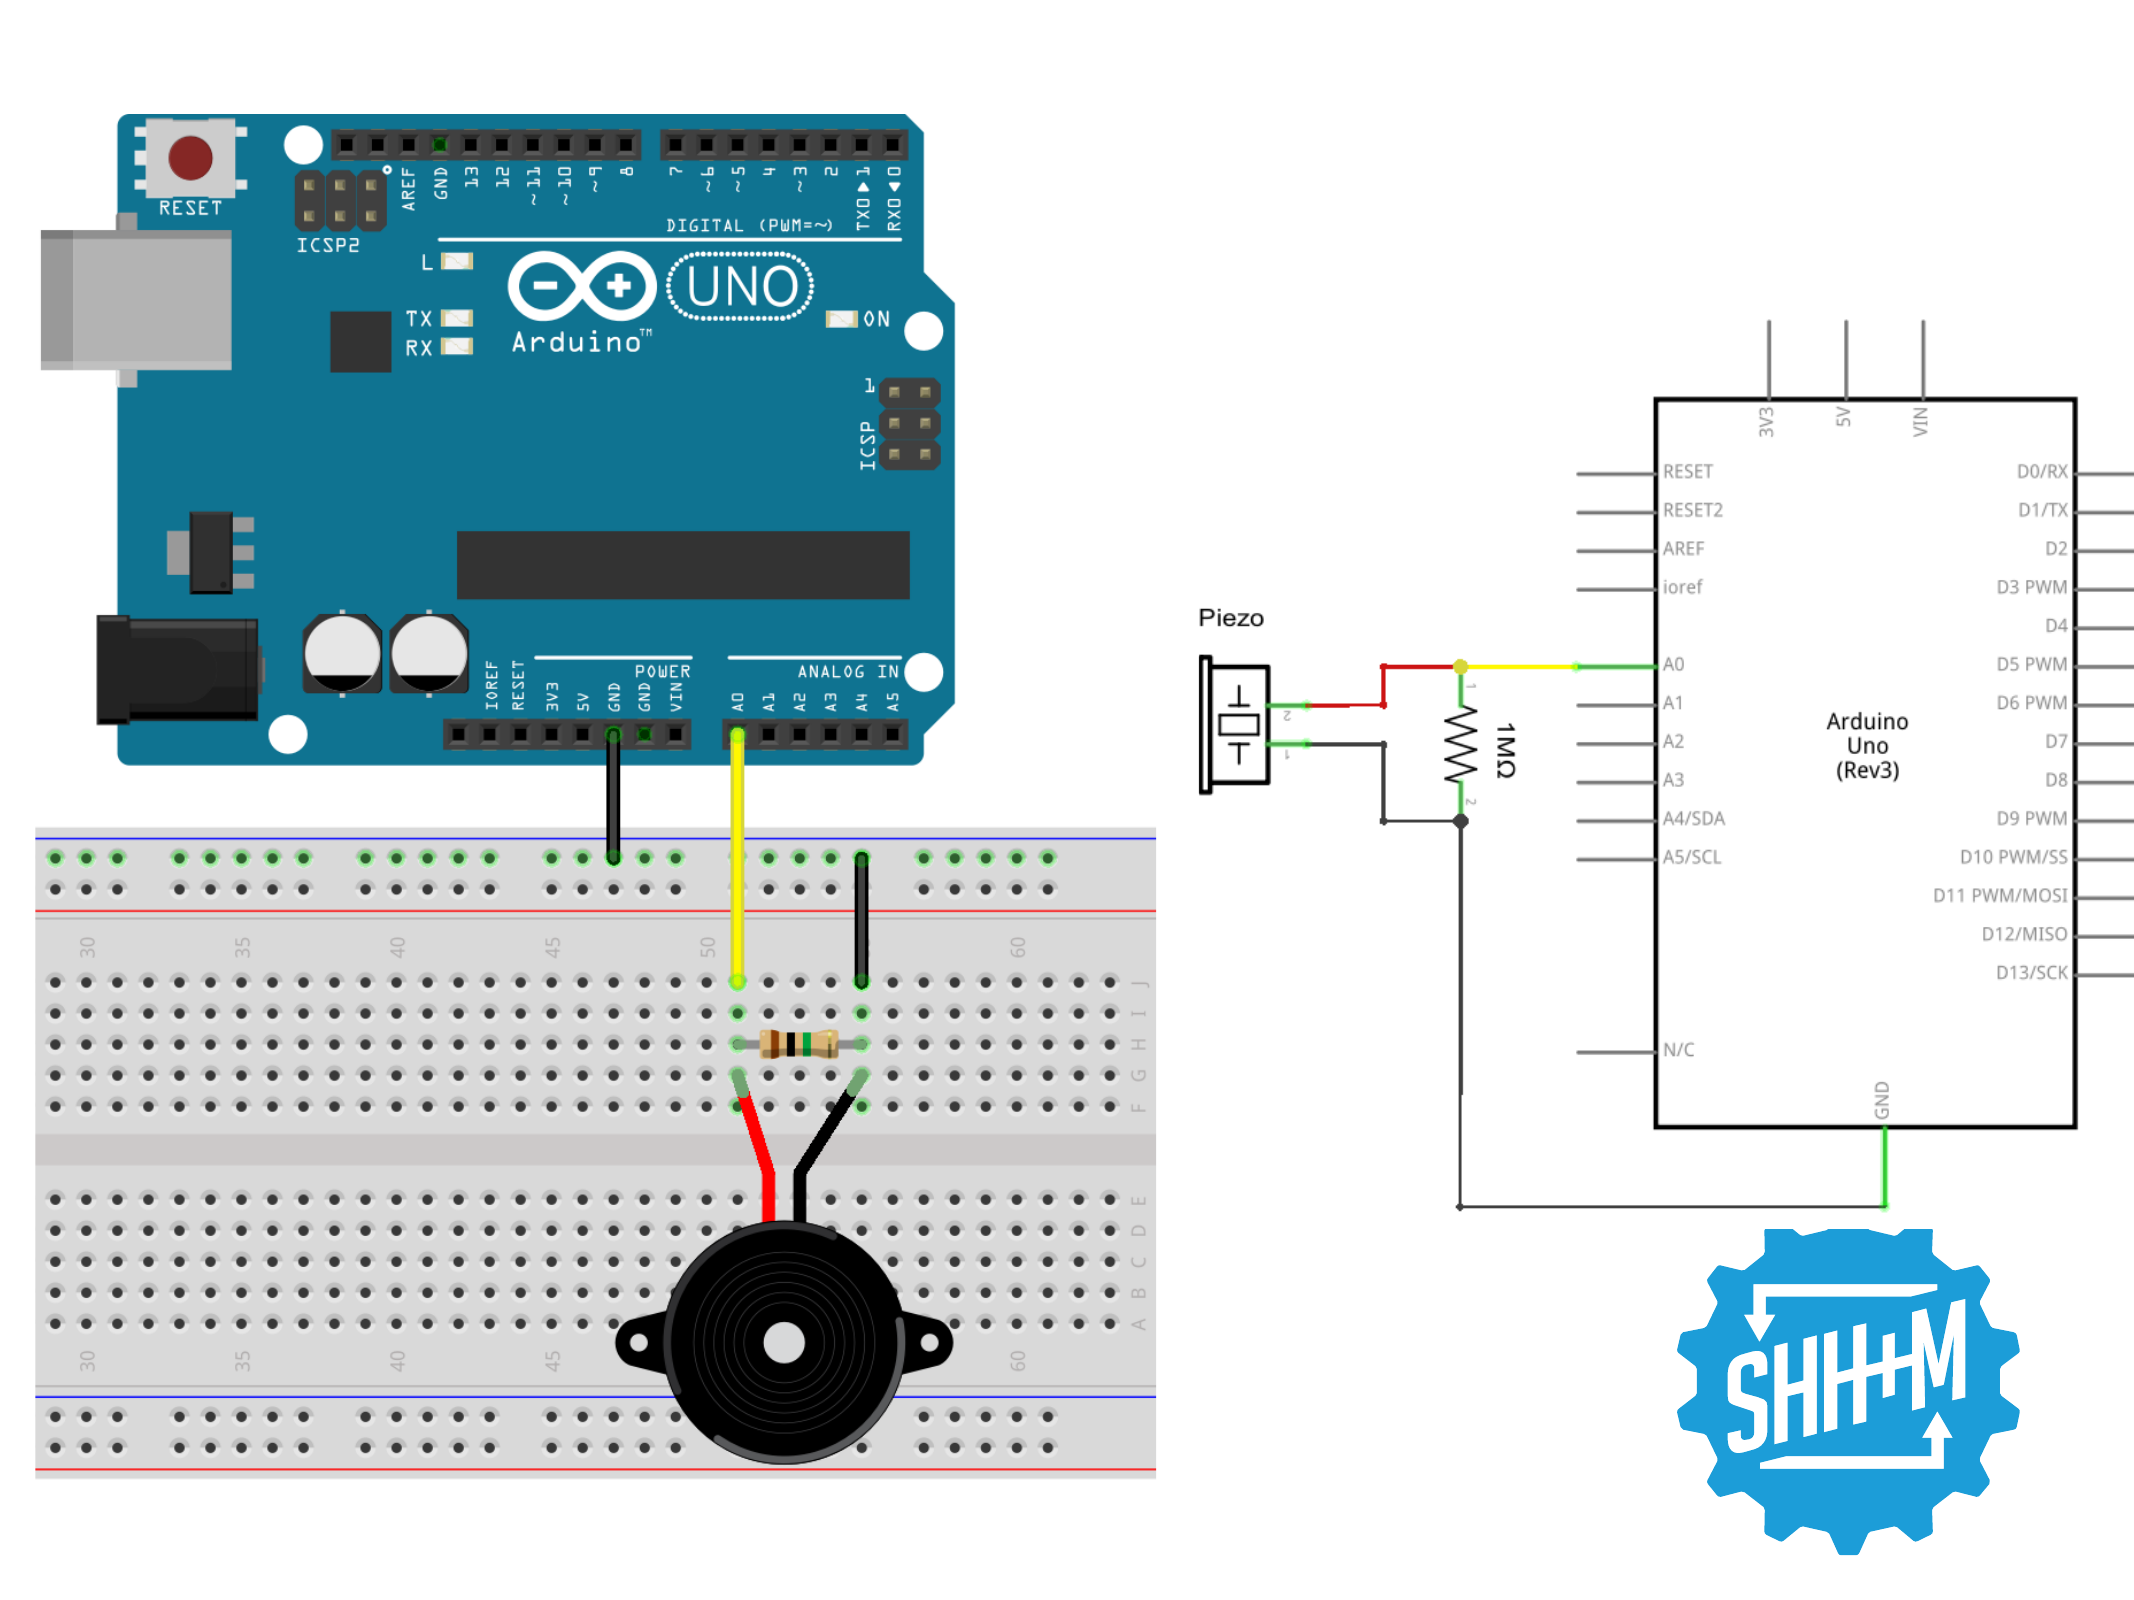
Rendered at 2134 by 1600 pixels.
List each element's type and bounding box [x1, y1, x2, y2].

picture [1198, 318, 2134, 1556]
picture [35, 52, 1157, 1489]
